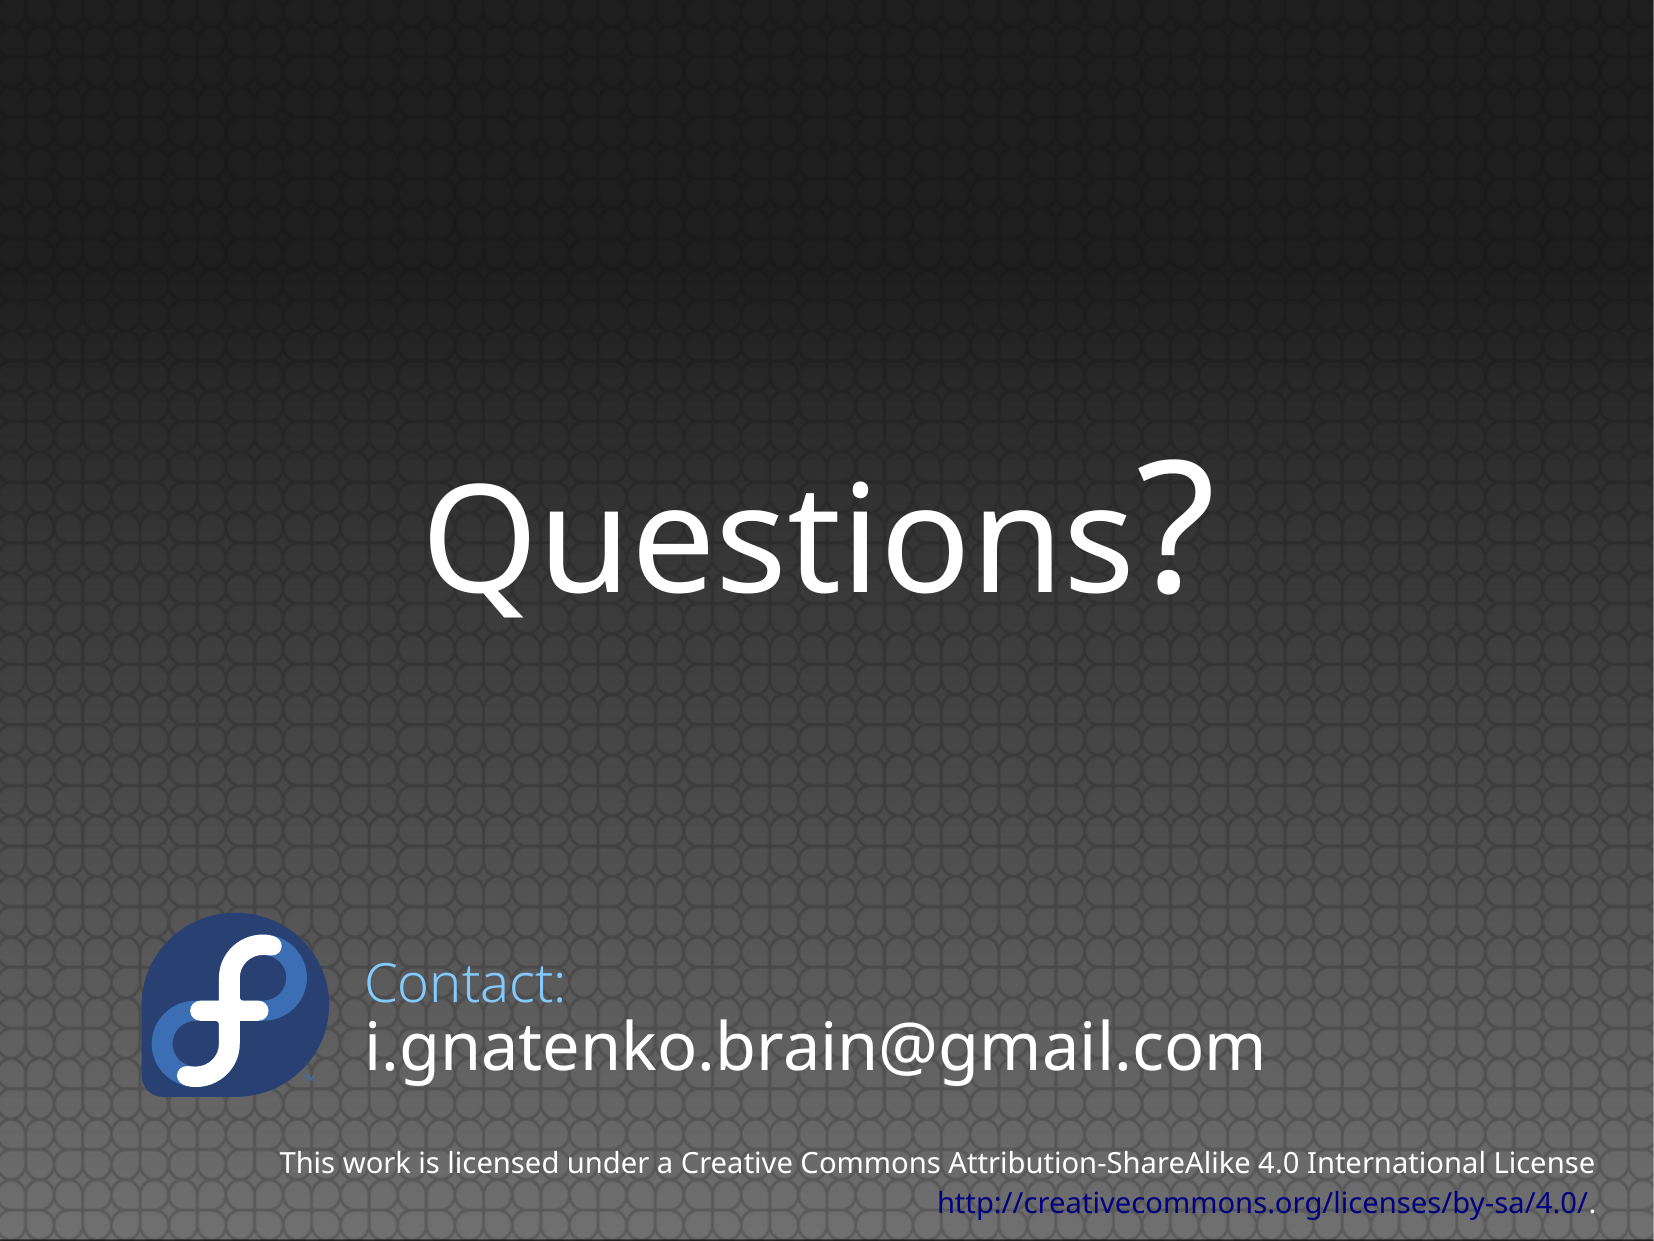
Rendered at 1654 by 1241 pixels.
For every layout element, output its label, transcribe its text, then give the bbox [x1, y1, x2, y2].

text_box This work is licensed under a Creative Commons Attribution-ShareAlike 4.0 International License http://creativecommons.org/licenses/by-sa/4.0/. [52, 1135, 1612, 1219]
title Questions? [30, 414, 1606, 628]
text_box i.gnatenko.brain@gmail.com [349, 992, 1455, 1085]
text_box Contact: [349, 937, 703, 1016]
picture [0, 0, 1654, 1241]
